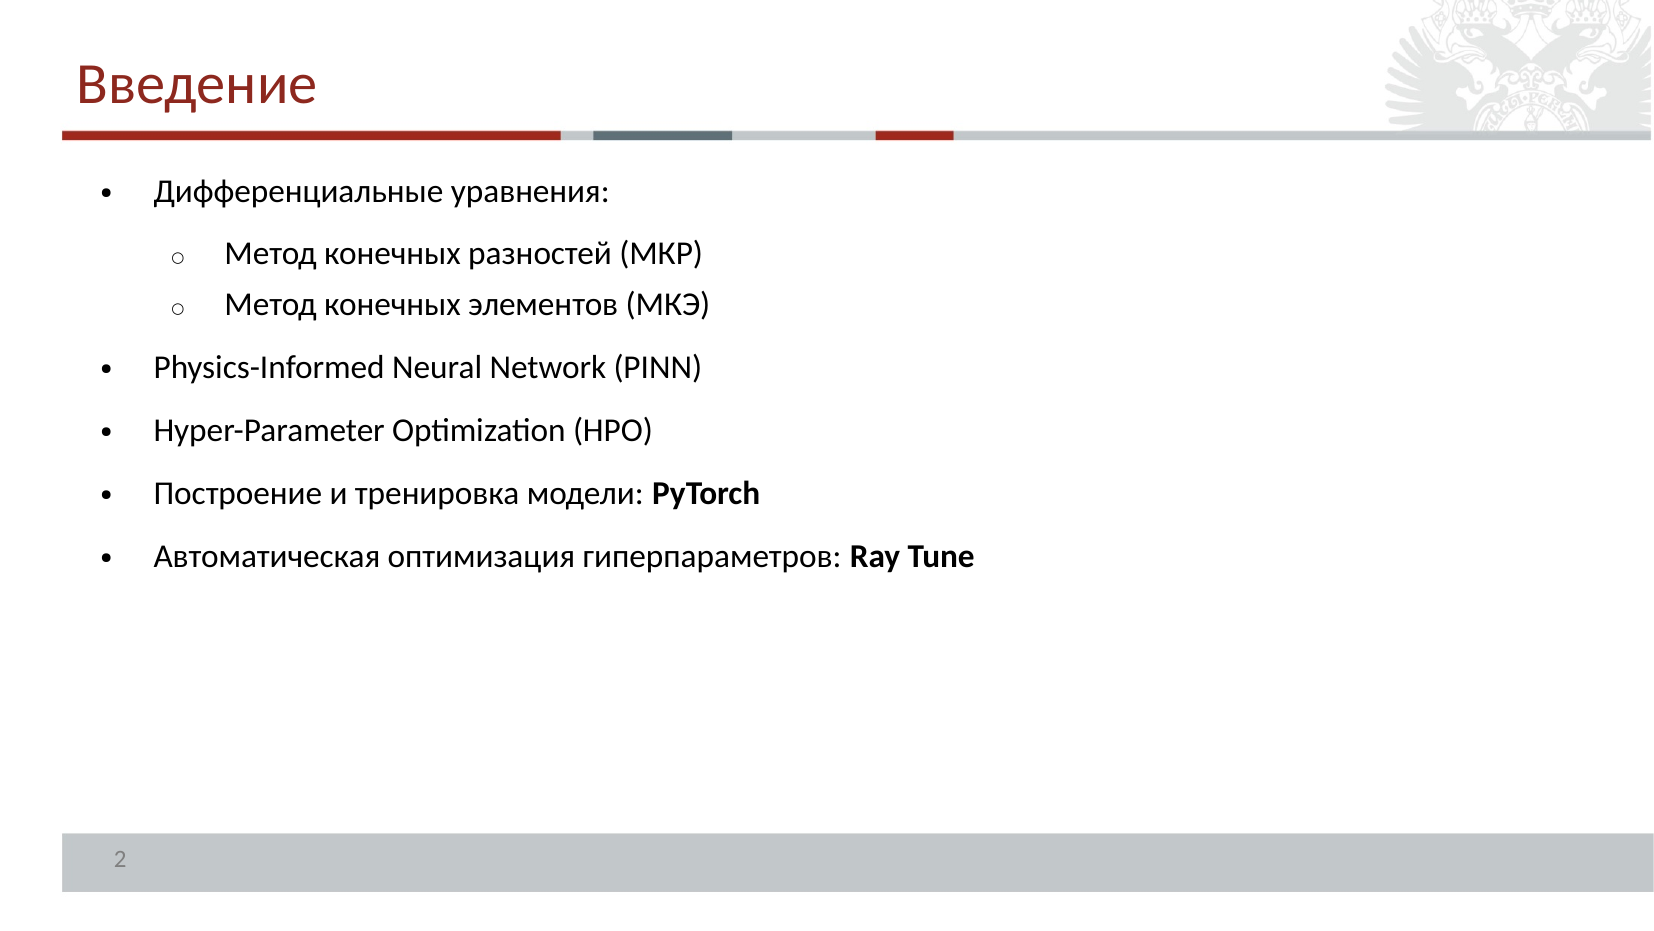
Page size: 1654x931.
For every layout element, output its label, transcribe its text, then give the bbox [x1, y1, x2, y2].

title Введение [76, 48, 1565, 130]
picture [0, 0, 1654, 931]
list Дифференциальные уравнения: Метод конечных разностей (МКР) Метод конечных элементов (МКЭ) Physics-Informed Neural Network (PINN) Hyper-Parameter Optimization (HPO) Построение и тренировка модели: PyTorch Автоматическая оптимизация гиперпараметров: Ray Tune [82, 177, 1571, 798]
